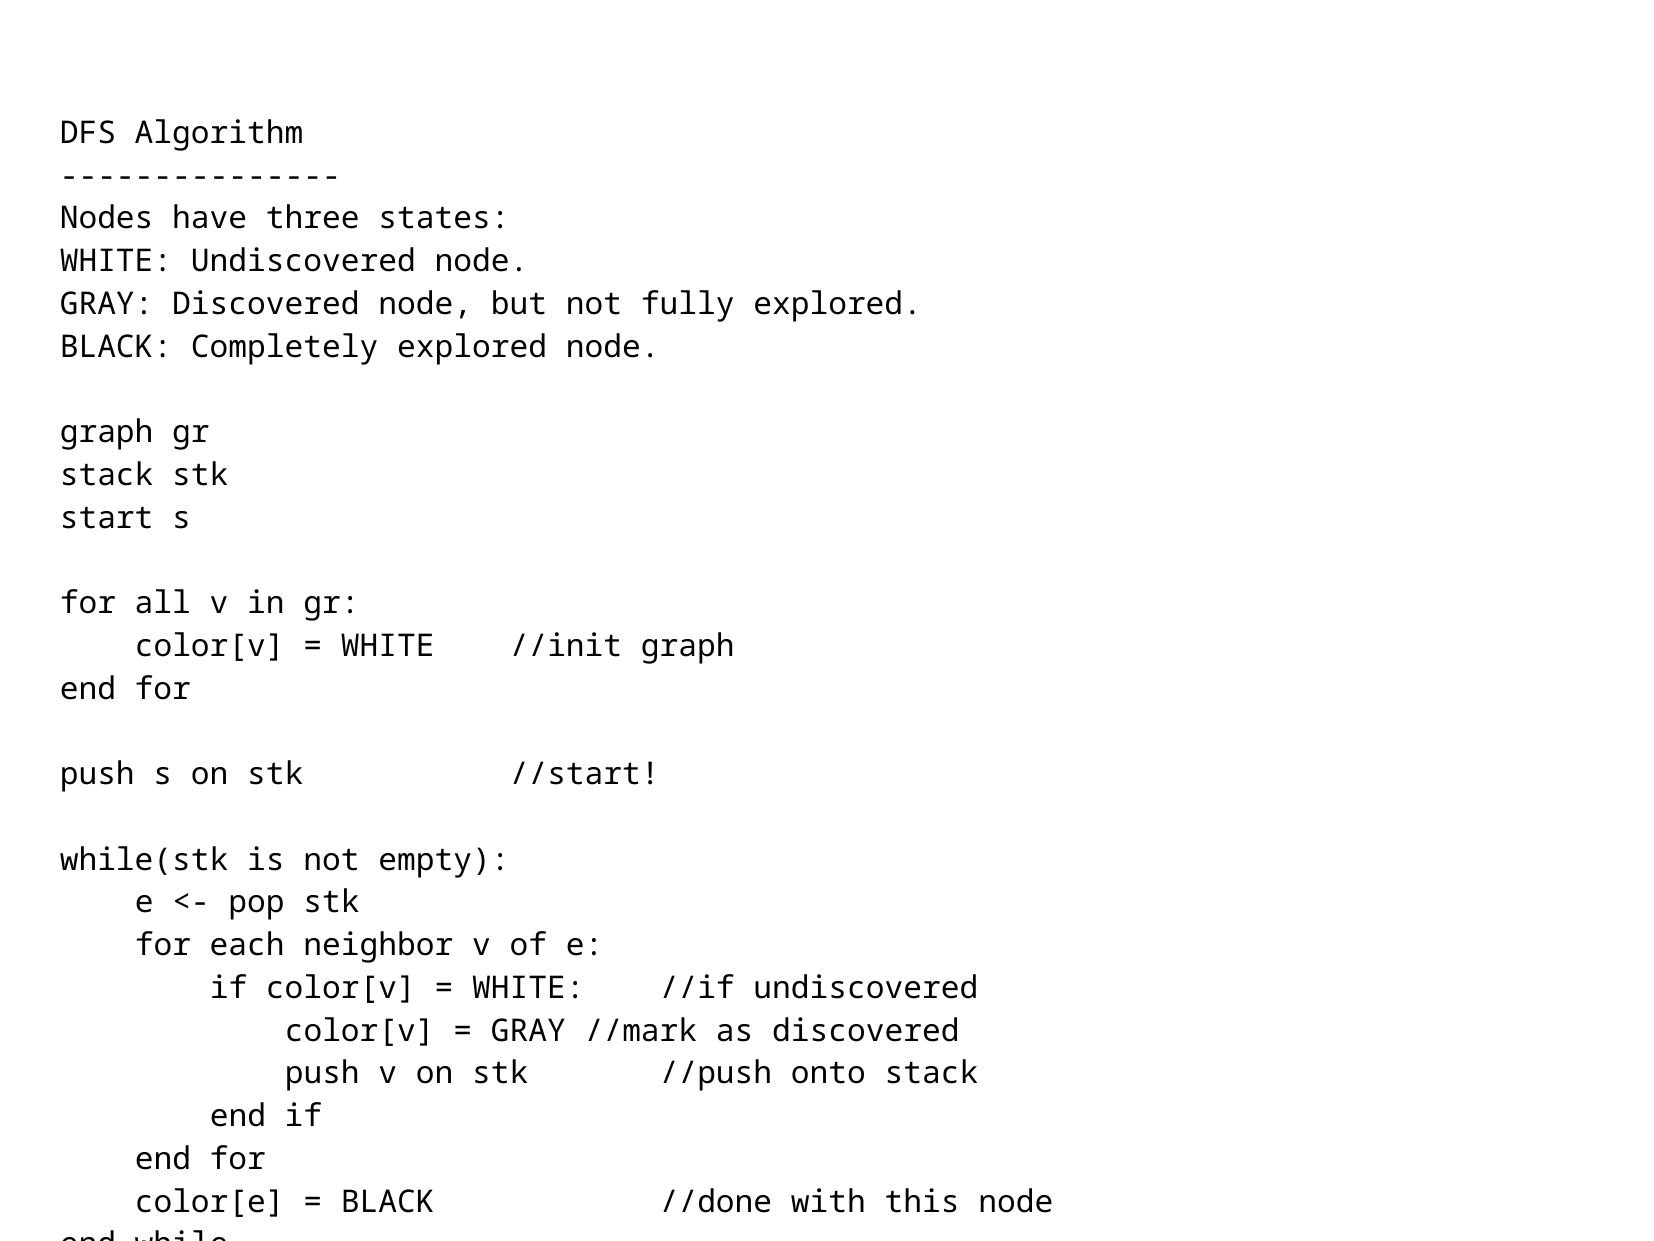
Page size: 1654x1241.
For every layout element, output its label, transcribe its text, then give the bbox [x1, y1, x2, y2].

text_box DFS Algorithm --------------- Nodes have three states: WHITE: Undiscovered node. GRAY: Discovered node, but not fully explored. BLACK: Completely explored node. graph gr stack stk start s for all v in gr: color[v] = WHITE //init graph end for push s on stk //start! while(stk is not empty): e <- pop stk for each neighbor v of e: if color[v] = WHITE: //if undiscovered color[v] = GRAY //mark as discovered push v on stk //push onto stack end if end for color[e] = BLACK //done with this node end while [45, 102, 1315, 1241]
